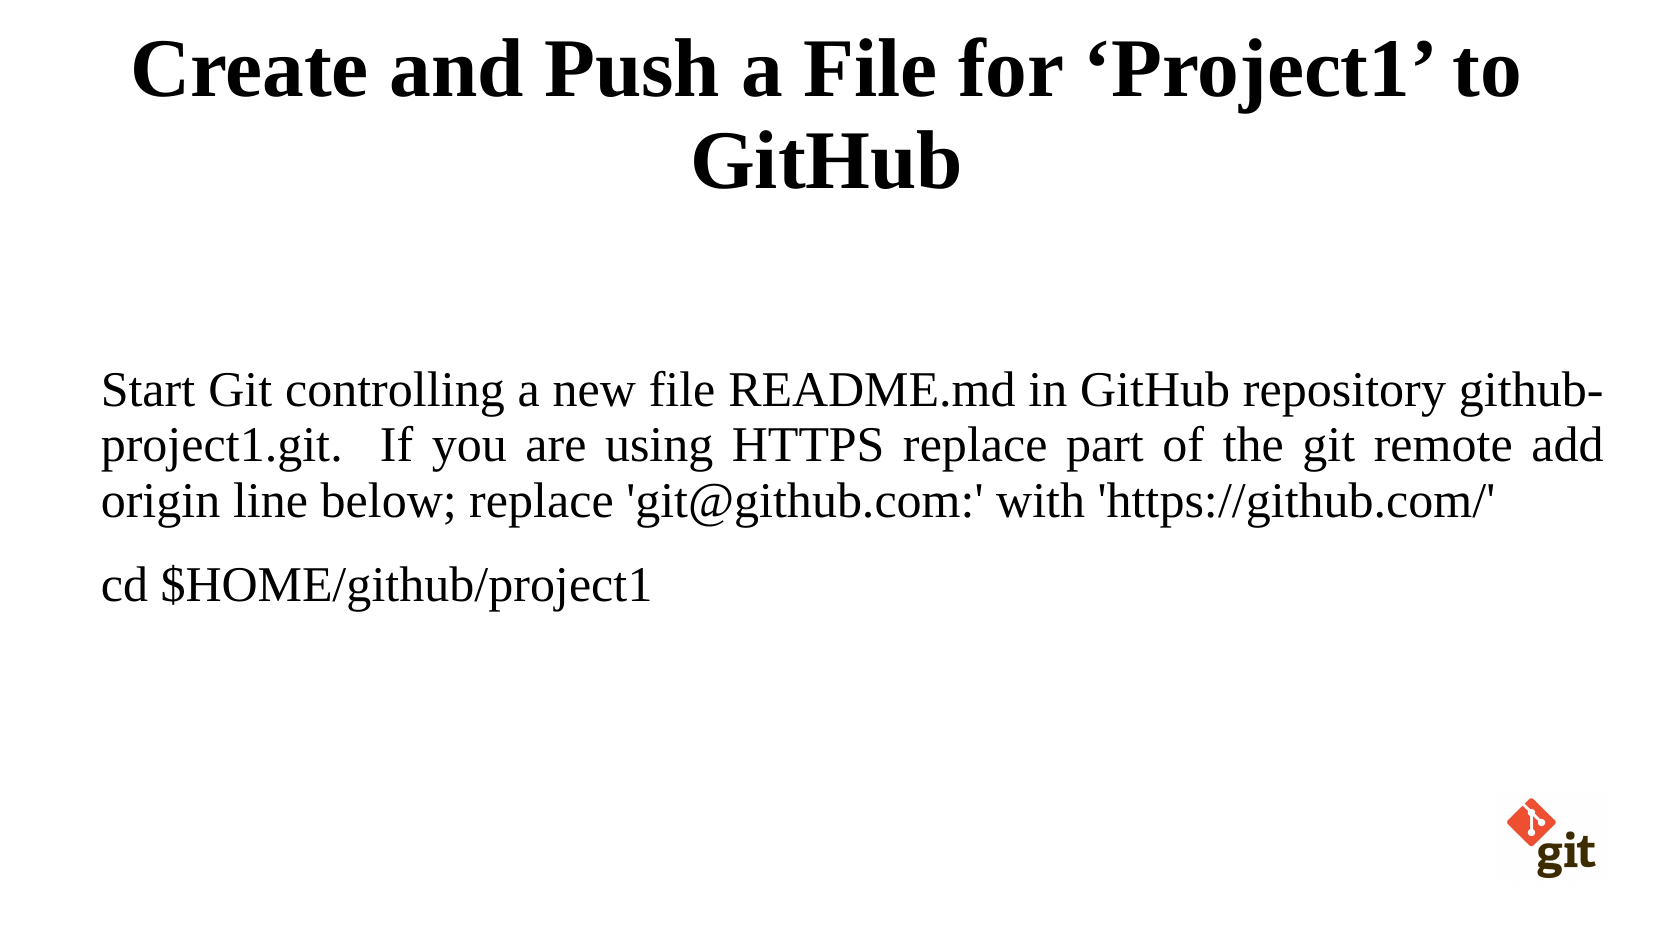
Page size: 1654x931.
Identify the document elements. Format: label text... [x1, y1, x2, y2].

picture [1497, 789, 1606, 886]
list Start Git controlling a new file README.md in GitHub repository github-project1.git. If you are using HTTPS replace part of the git remote add origin line below; replace 'git@github.com:' with 'https://github.com/' cd $HOME/github/project1 [30, 217, 1606, 758]
title Create and Push a File for ‘Project1’ to GitHub [82, 22, 1571, 208]
